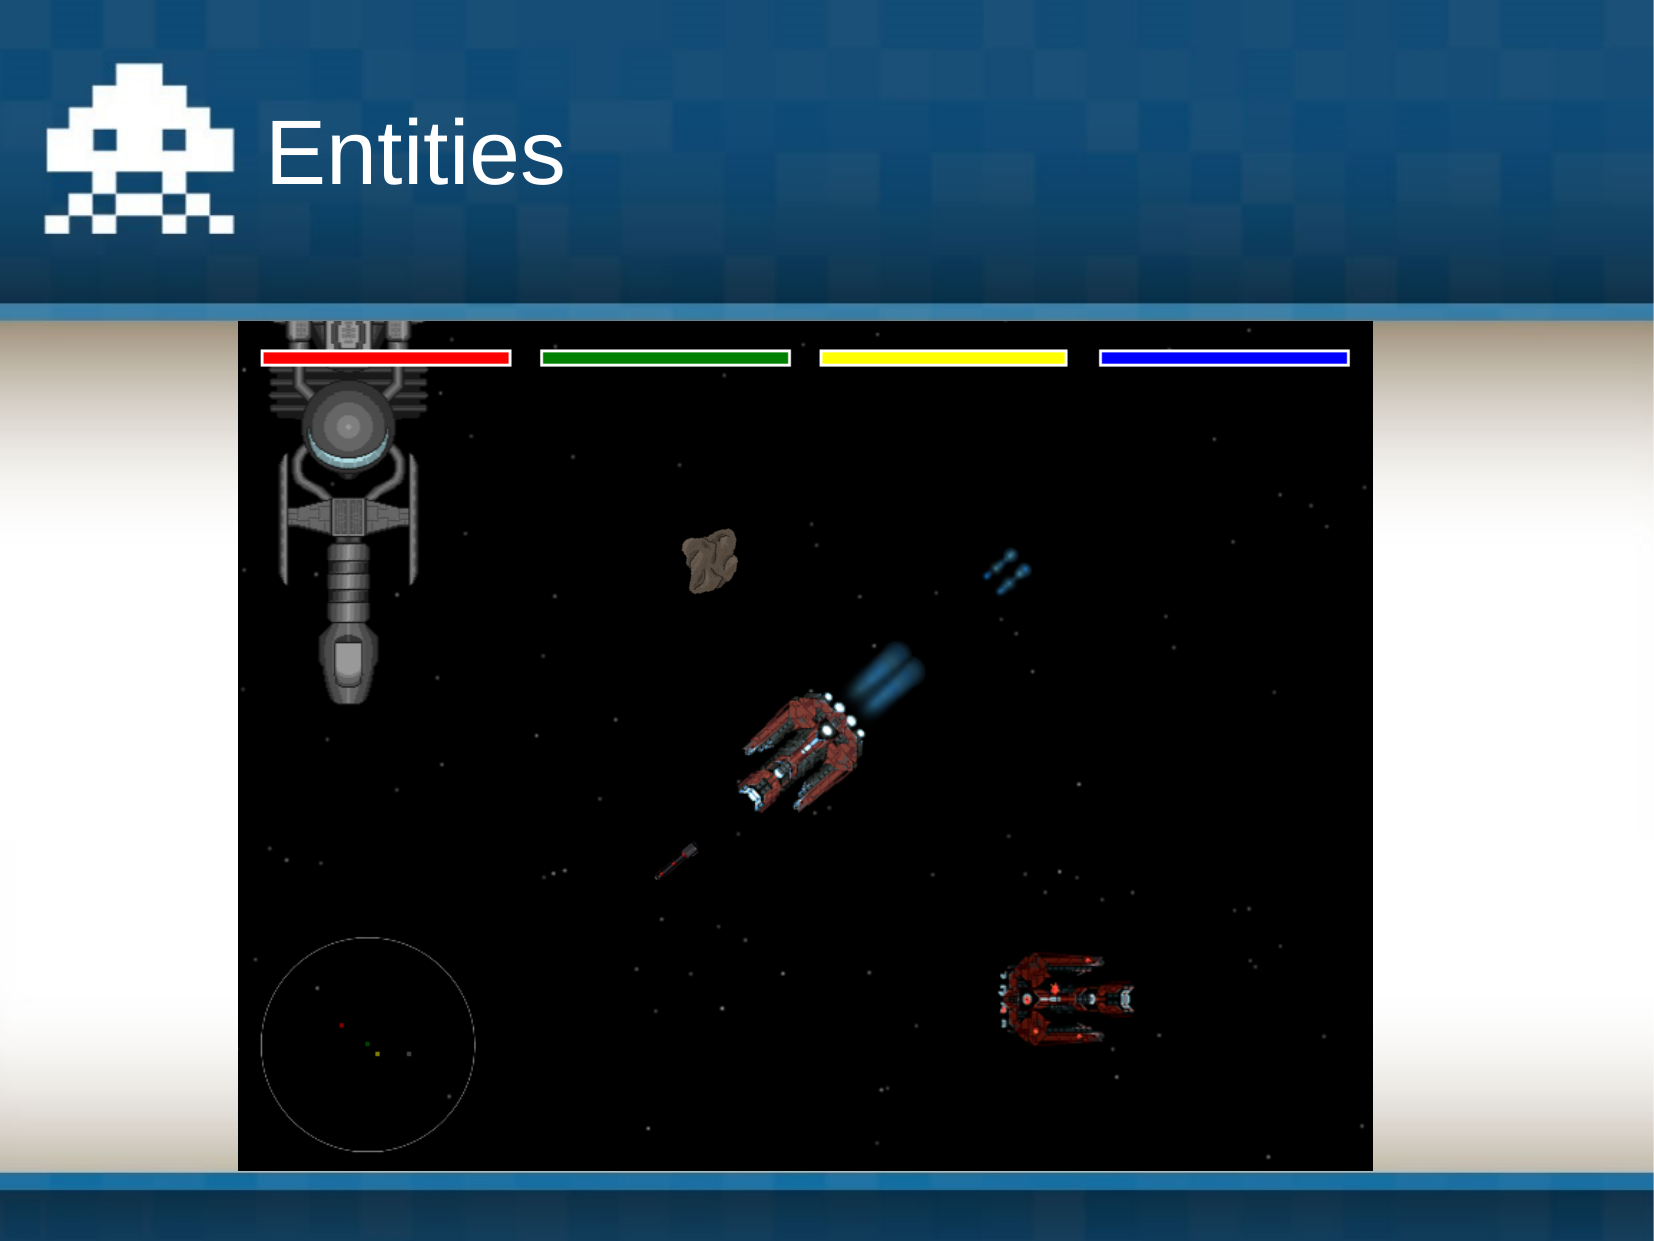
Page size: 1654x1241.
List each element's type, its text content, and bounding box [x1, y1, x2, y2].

picture [0, 0, 1654, 1241]
title Entities [265, 49, 1571, 257]
